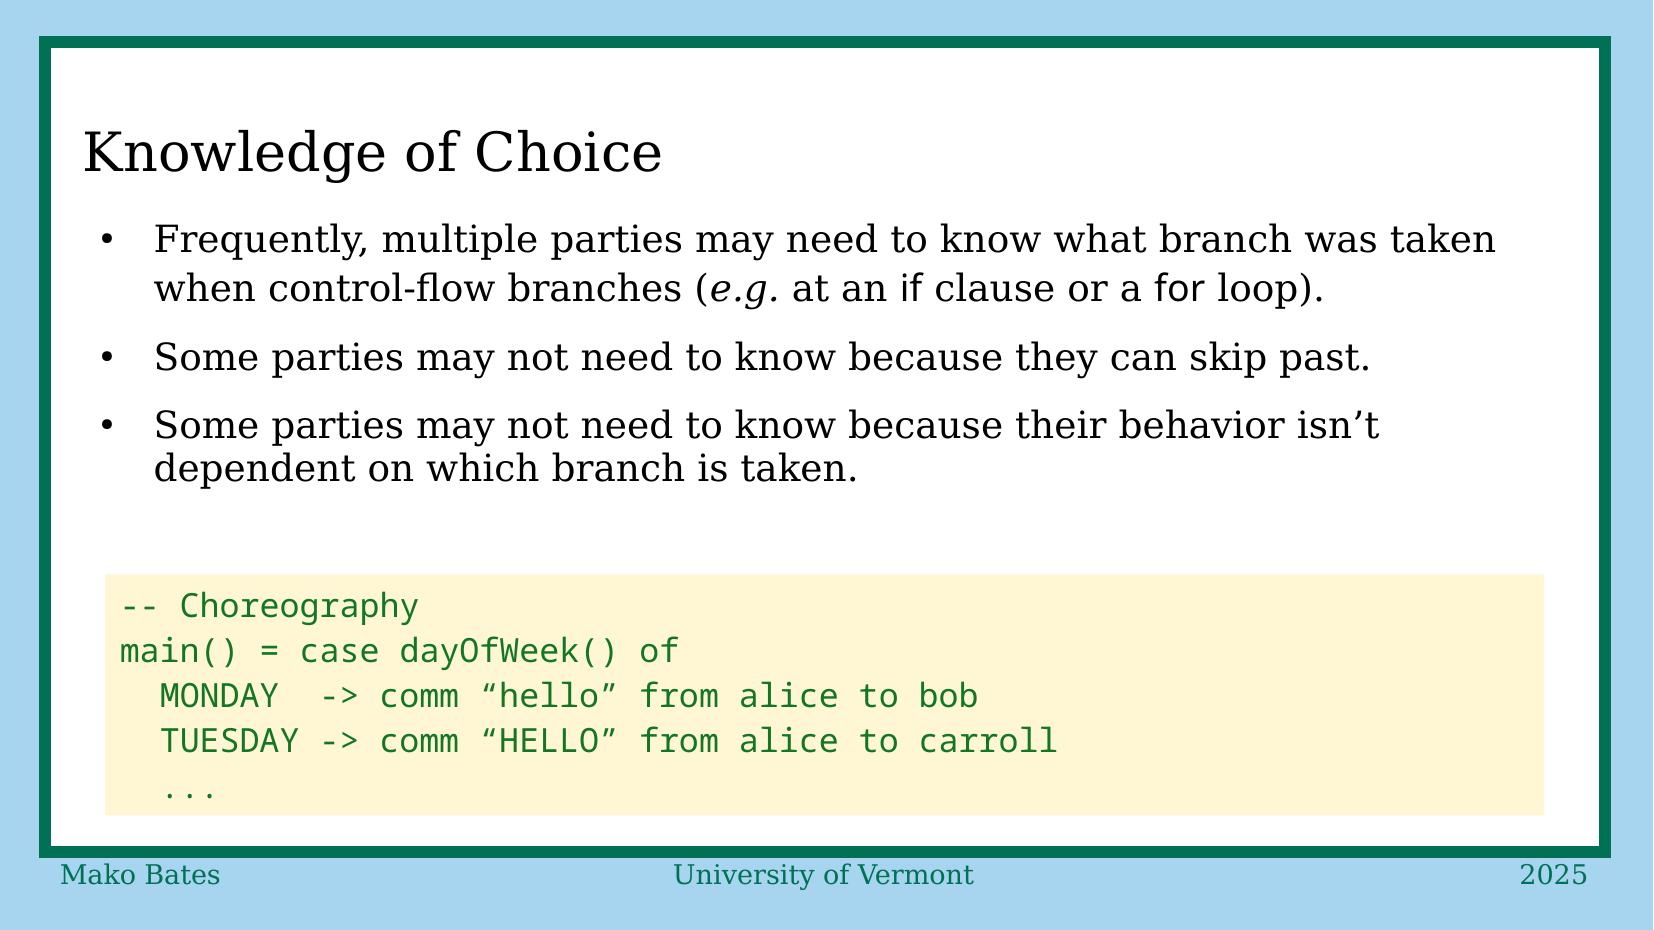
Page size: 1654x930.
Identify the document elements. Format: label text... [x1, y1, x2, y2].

text_box [687, 864, 691, 877]
list Frequently, multiple parties may need to know what branch was taken when control-flow branches (e.g. at an if clause or a for loop). Some parties may not need to know because they can skip past. Some parties may not need to know because their behavior isn’t dependent on which branch is taken. [82, 217, 1571, 777]
text_box -- Choreography main() = case dayOfWeek() of MONDAY -> comm “hello” from alice to bob TUESDAY -> comm “HELLO” from alice to carroll ... [105, 574, 1545, 791]
title Knowledge of Choice [82, 101, 1571, 205]
